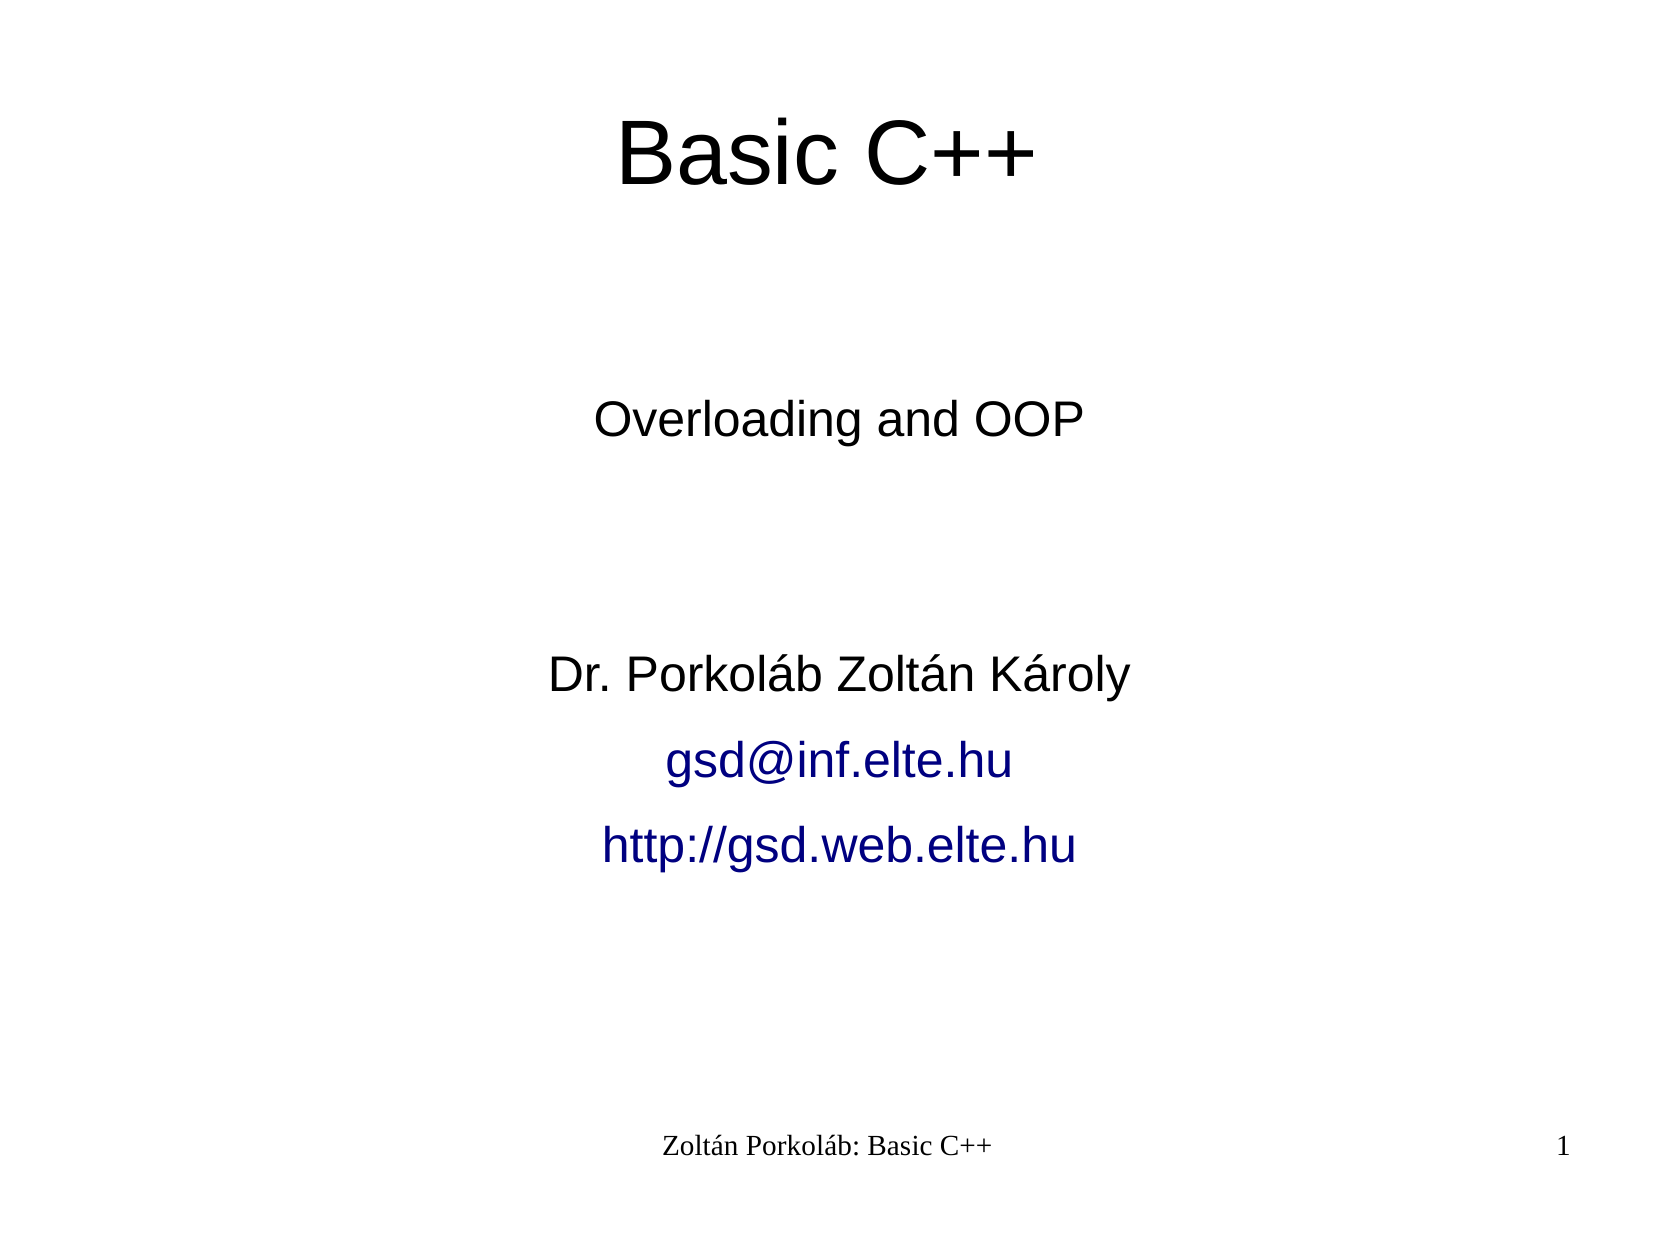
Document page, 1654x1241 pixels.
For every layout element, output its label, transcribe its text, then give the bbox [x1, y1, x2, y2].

list Overloading and OOP Dr. Porkoláb Zoltán Károly gsd@inf.elte.hu http://gsd.web.elte.hu [60, 390, 1549, 1111]
title Basic C++ [82, 49, 1571, 257]
